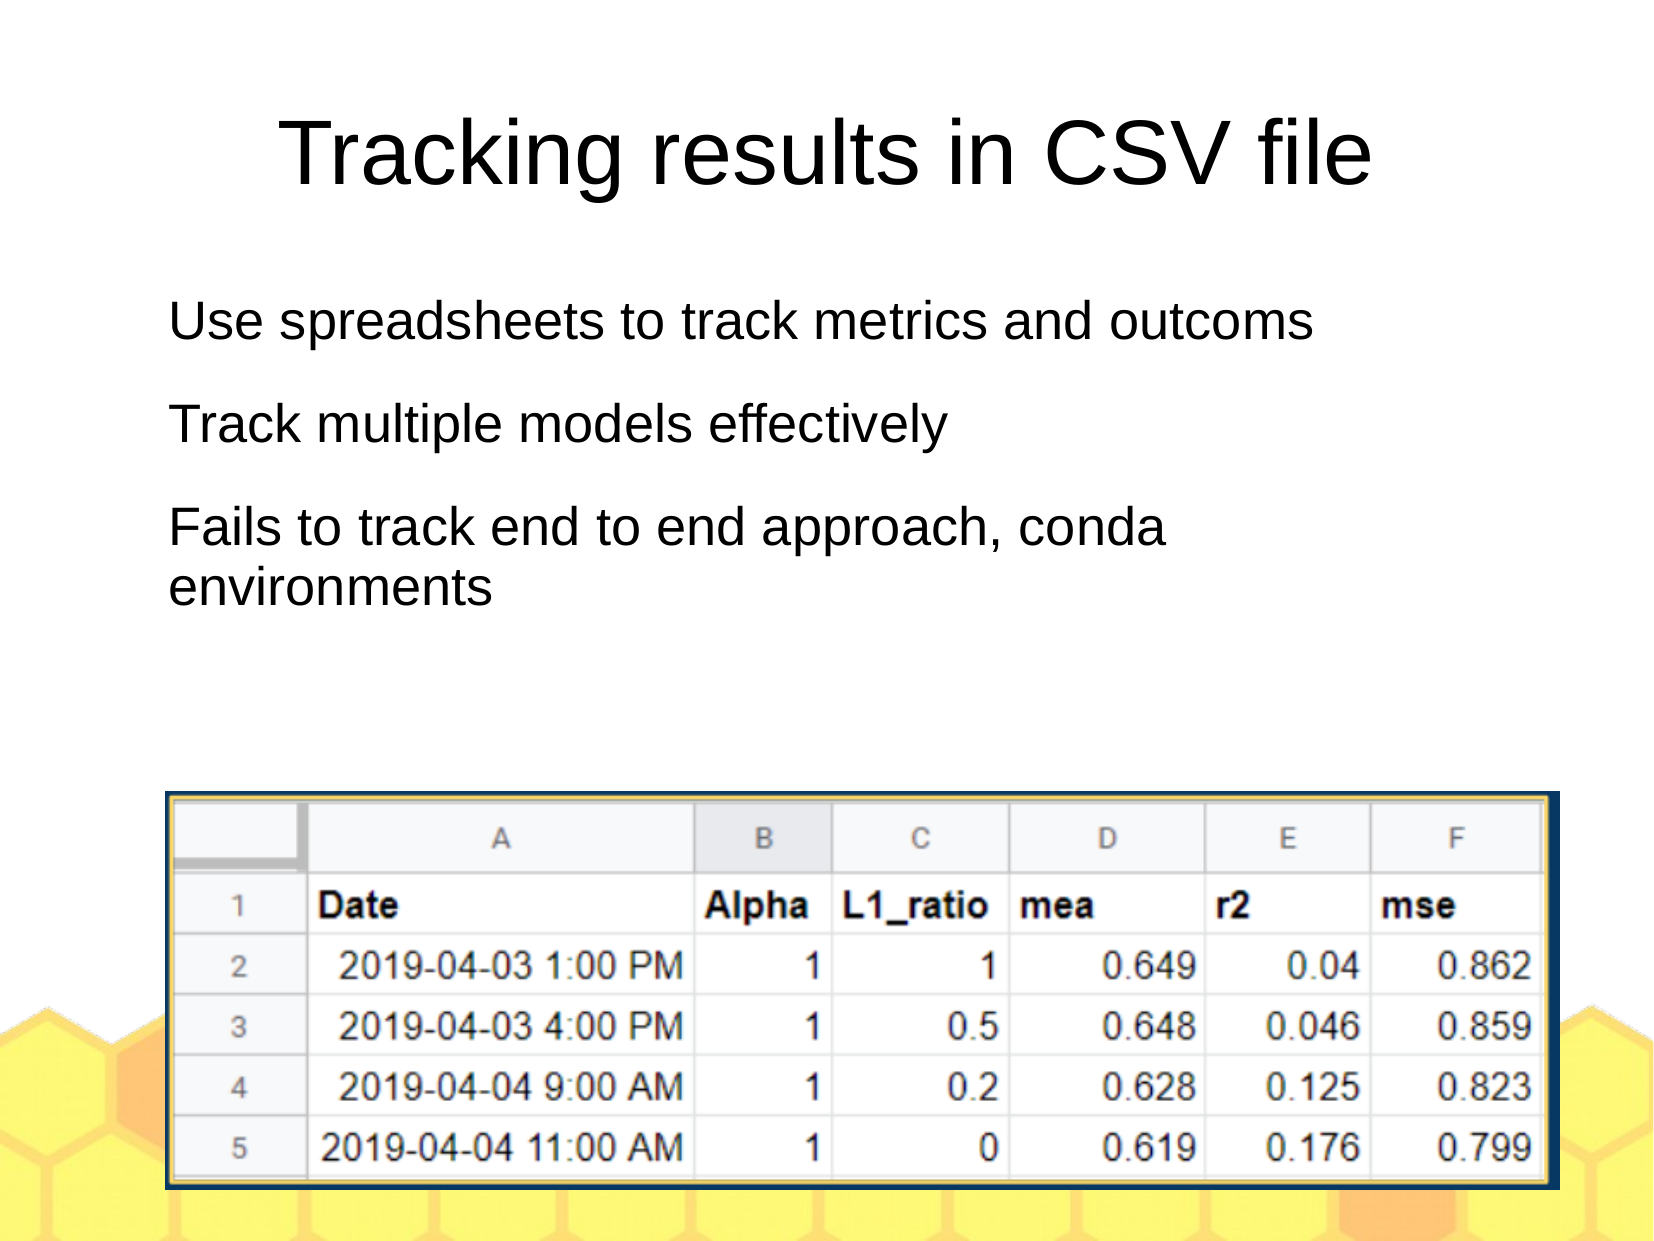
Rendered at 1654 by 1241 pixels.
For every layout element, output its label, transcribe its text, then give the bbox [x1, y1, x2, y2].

picture [0, 791, 1654, 1241]
text_box Use spreadsheets to track metrics and outcoms Track multiple models effectively Fails to track end to end approach, conda environments [153, 283, 1512, 625]
title Tracking results in CSV file [82, 49, 1571, 257]
